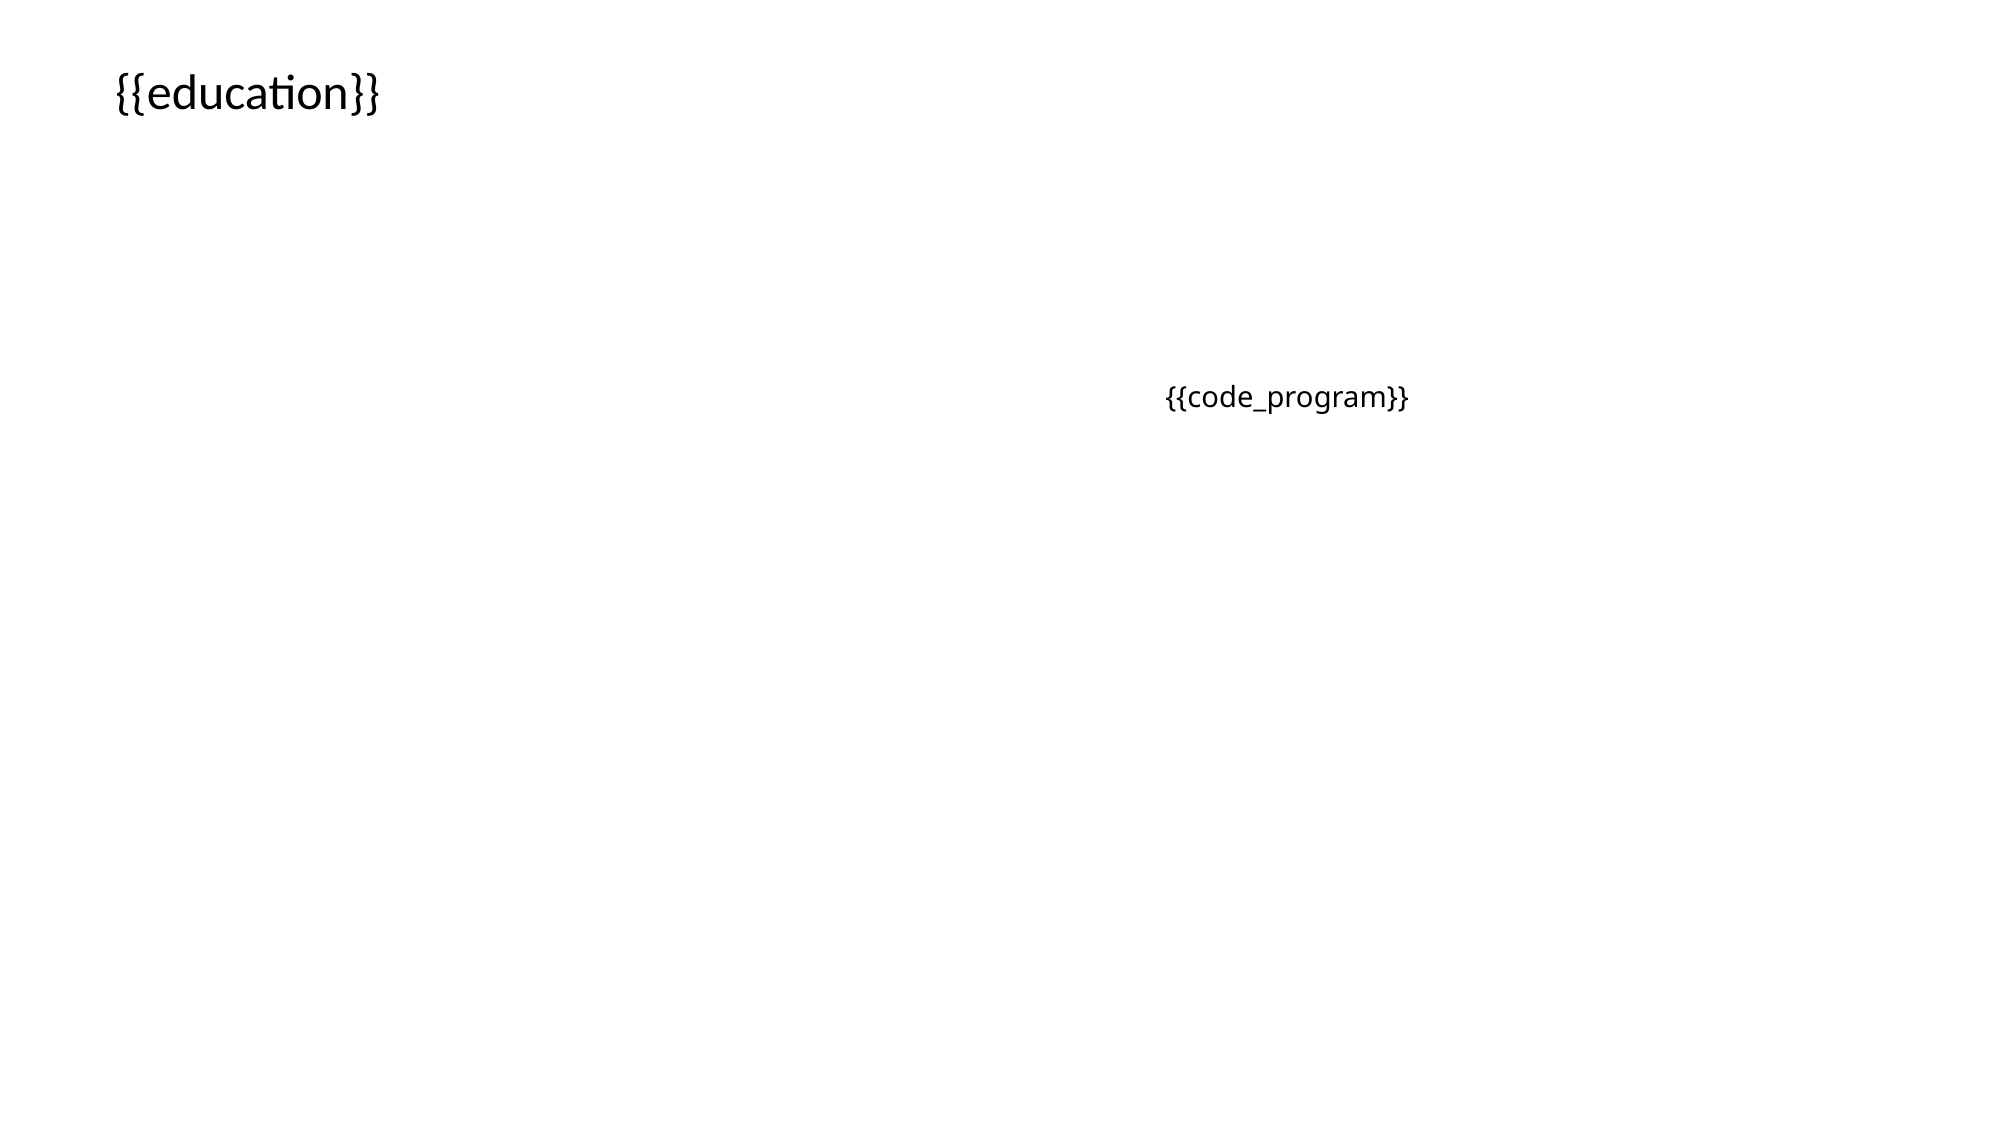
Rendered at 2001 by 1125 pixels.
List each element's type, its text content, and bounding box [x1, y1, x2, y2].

title {{code_program}} [537, 29, 2000, 422]
subtitle {{education}} [0, 59, 999, 331]
